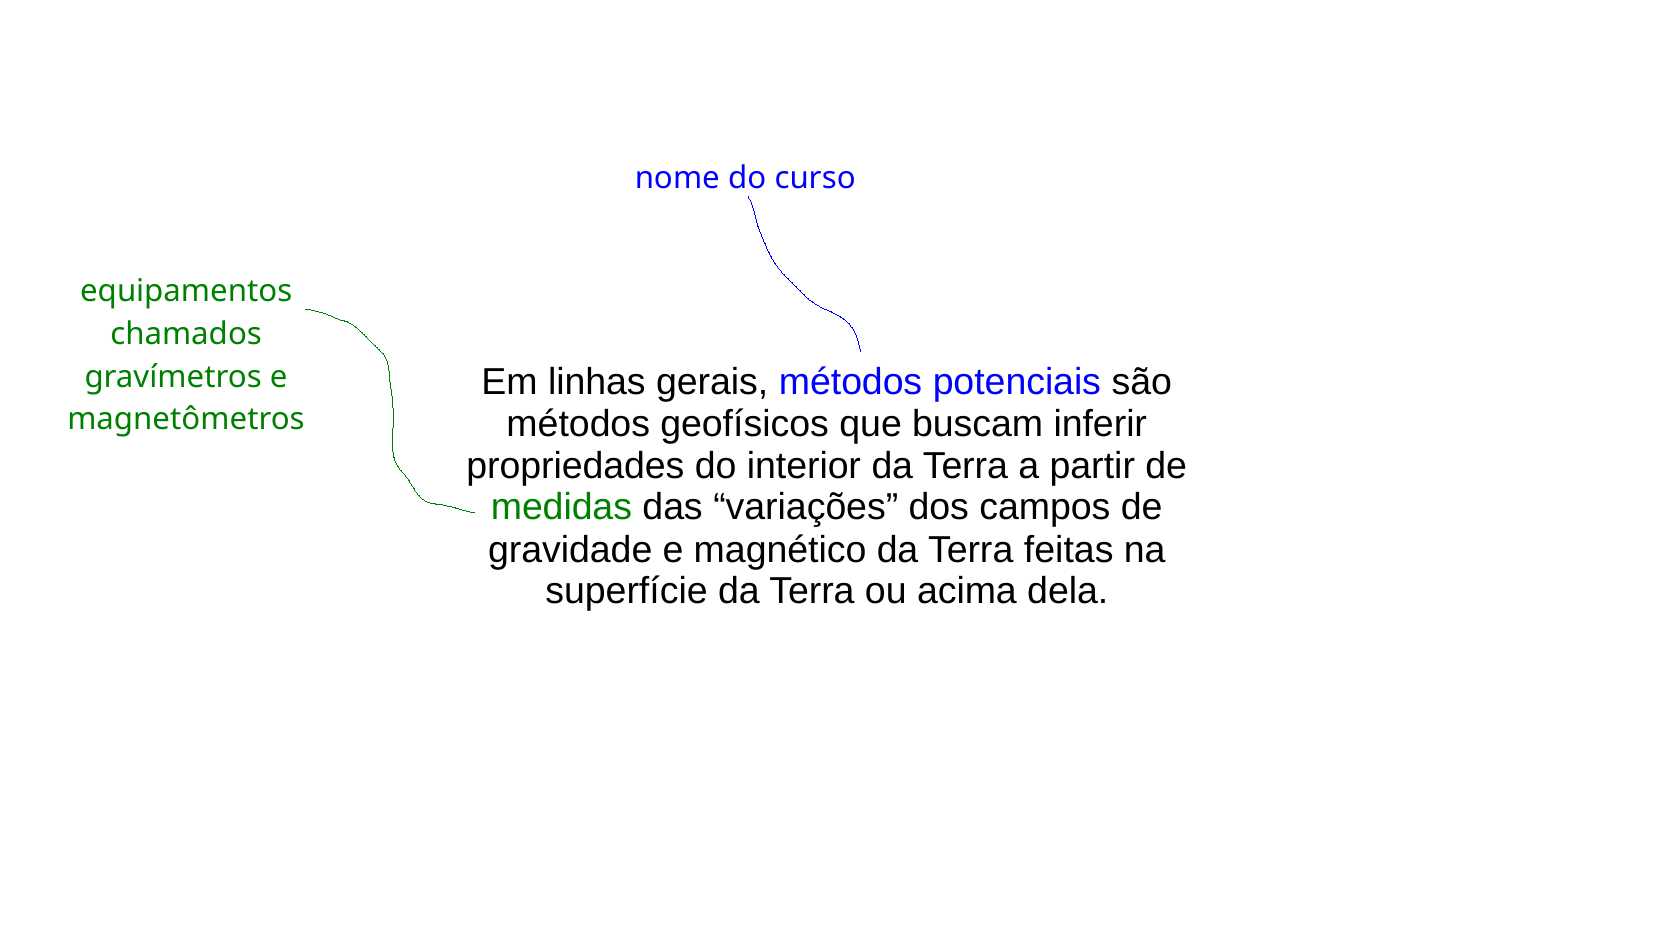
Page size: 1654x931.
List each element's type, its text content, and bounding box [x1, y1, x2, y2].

text_box nome do curso [620, 147, 863, 197]
text_box Em linhas gerais, métodos potenciais são métodos geofísicos que buscam inferir propriedades do interior da Terra a partir de medidas das “variações” dos campos de gravidade e magnético da Terra feitas na superfície da Terra ou acima dela. [398, 352, 1255, 620]
text_box equipamentos chamados gravímetros e magnetômetros [52, 260, 384, 414]
